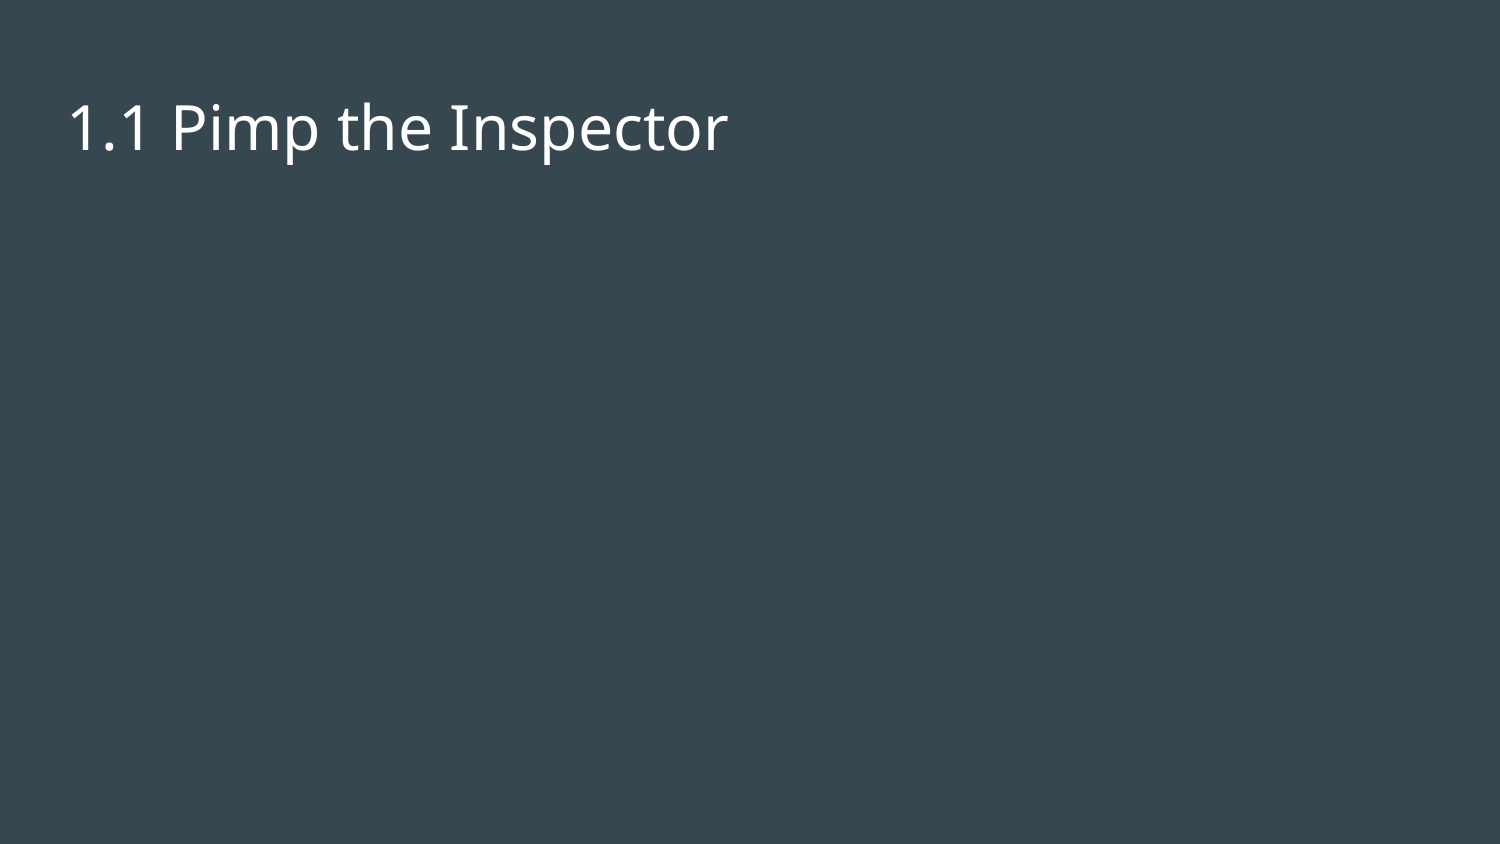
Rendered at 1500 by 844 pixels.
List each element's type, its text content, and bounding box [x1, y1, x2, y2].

title 1.1 Pimp the Inspector [51, 72, 1449, 167]
